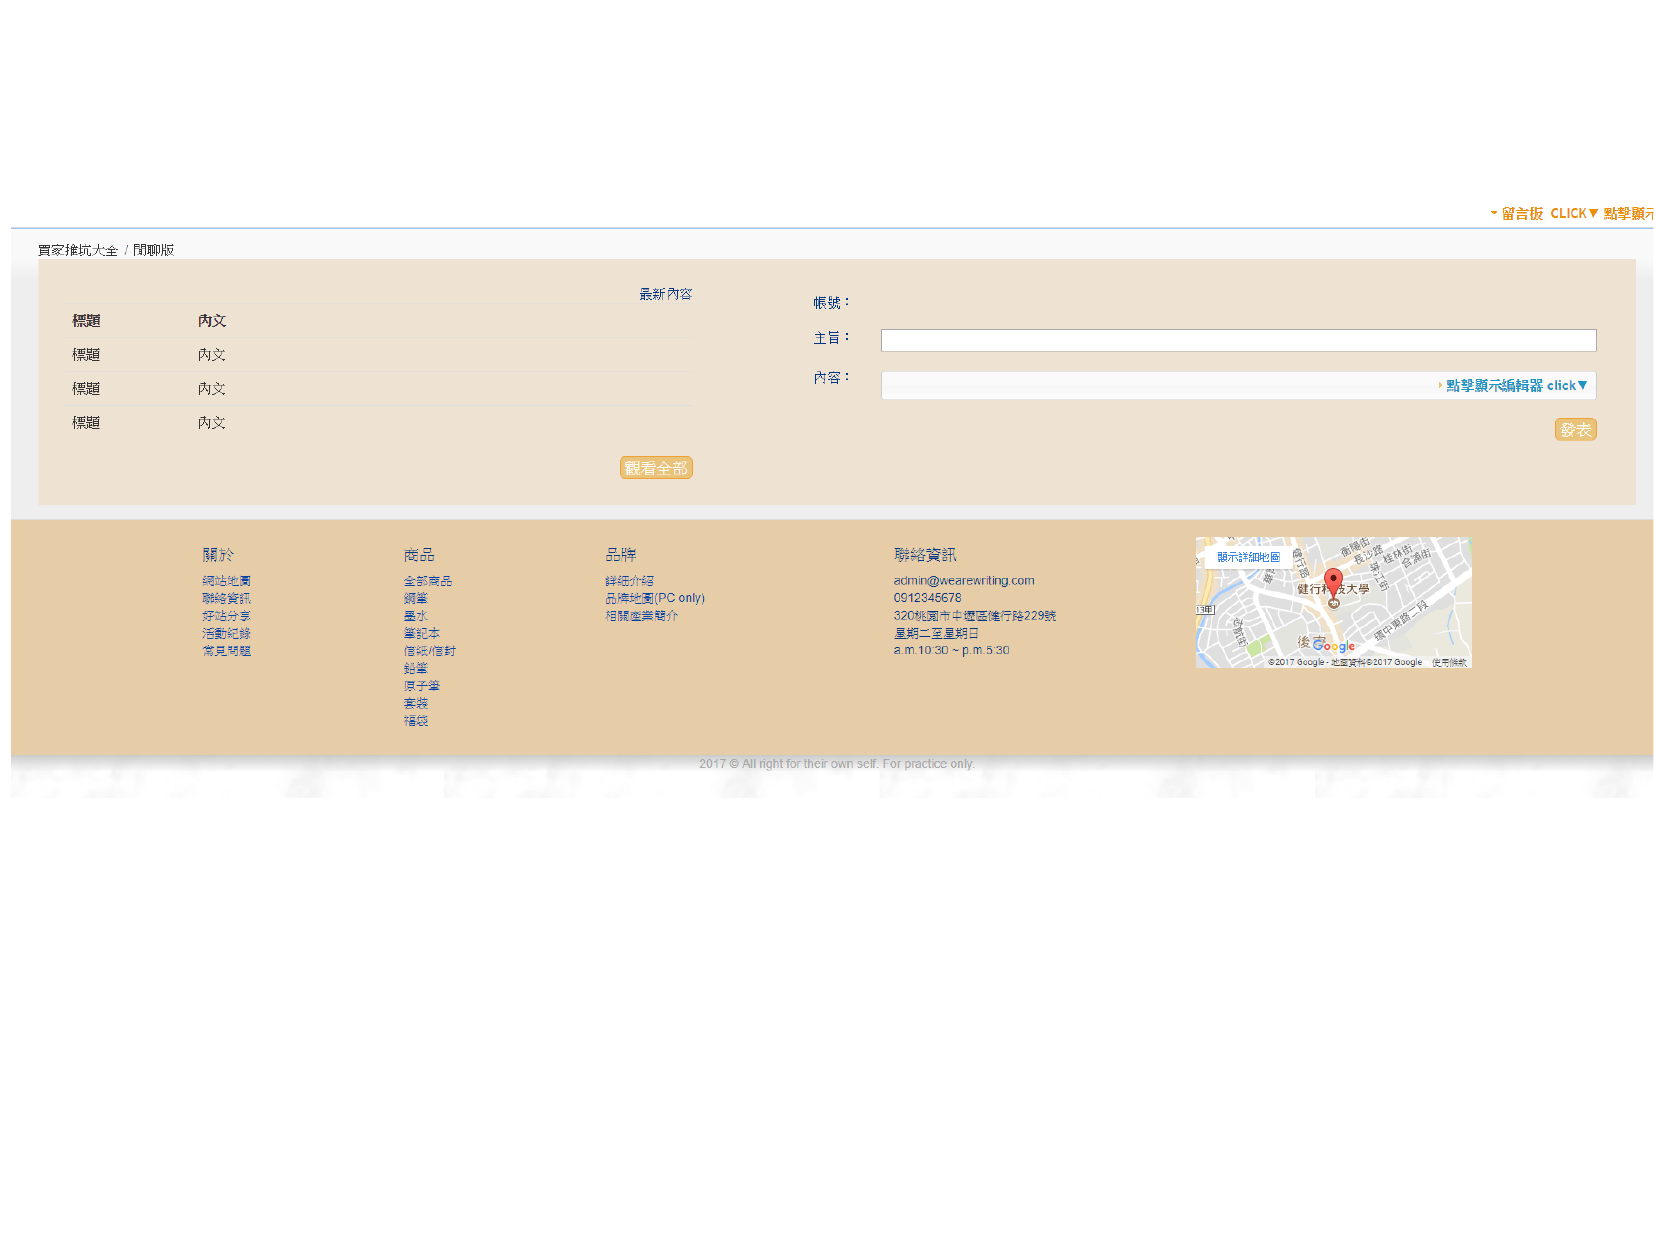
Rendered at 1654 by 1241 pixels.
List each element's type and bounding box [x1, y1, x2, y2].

picture [11, 200, 1654, 798]
